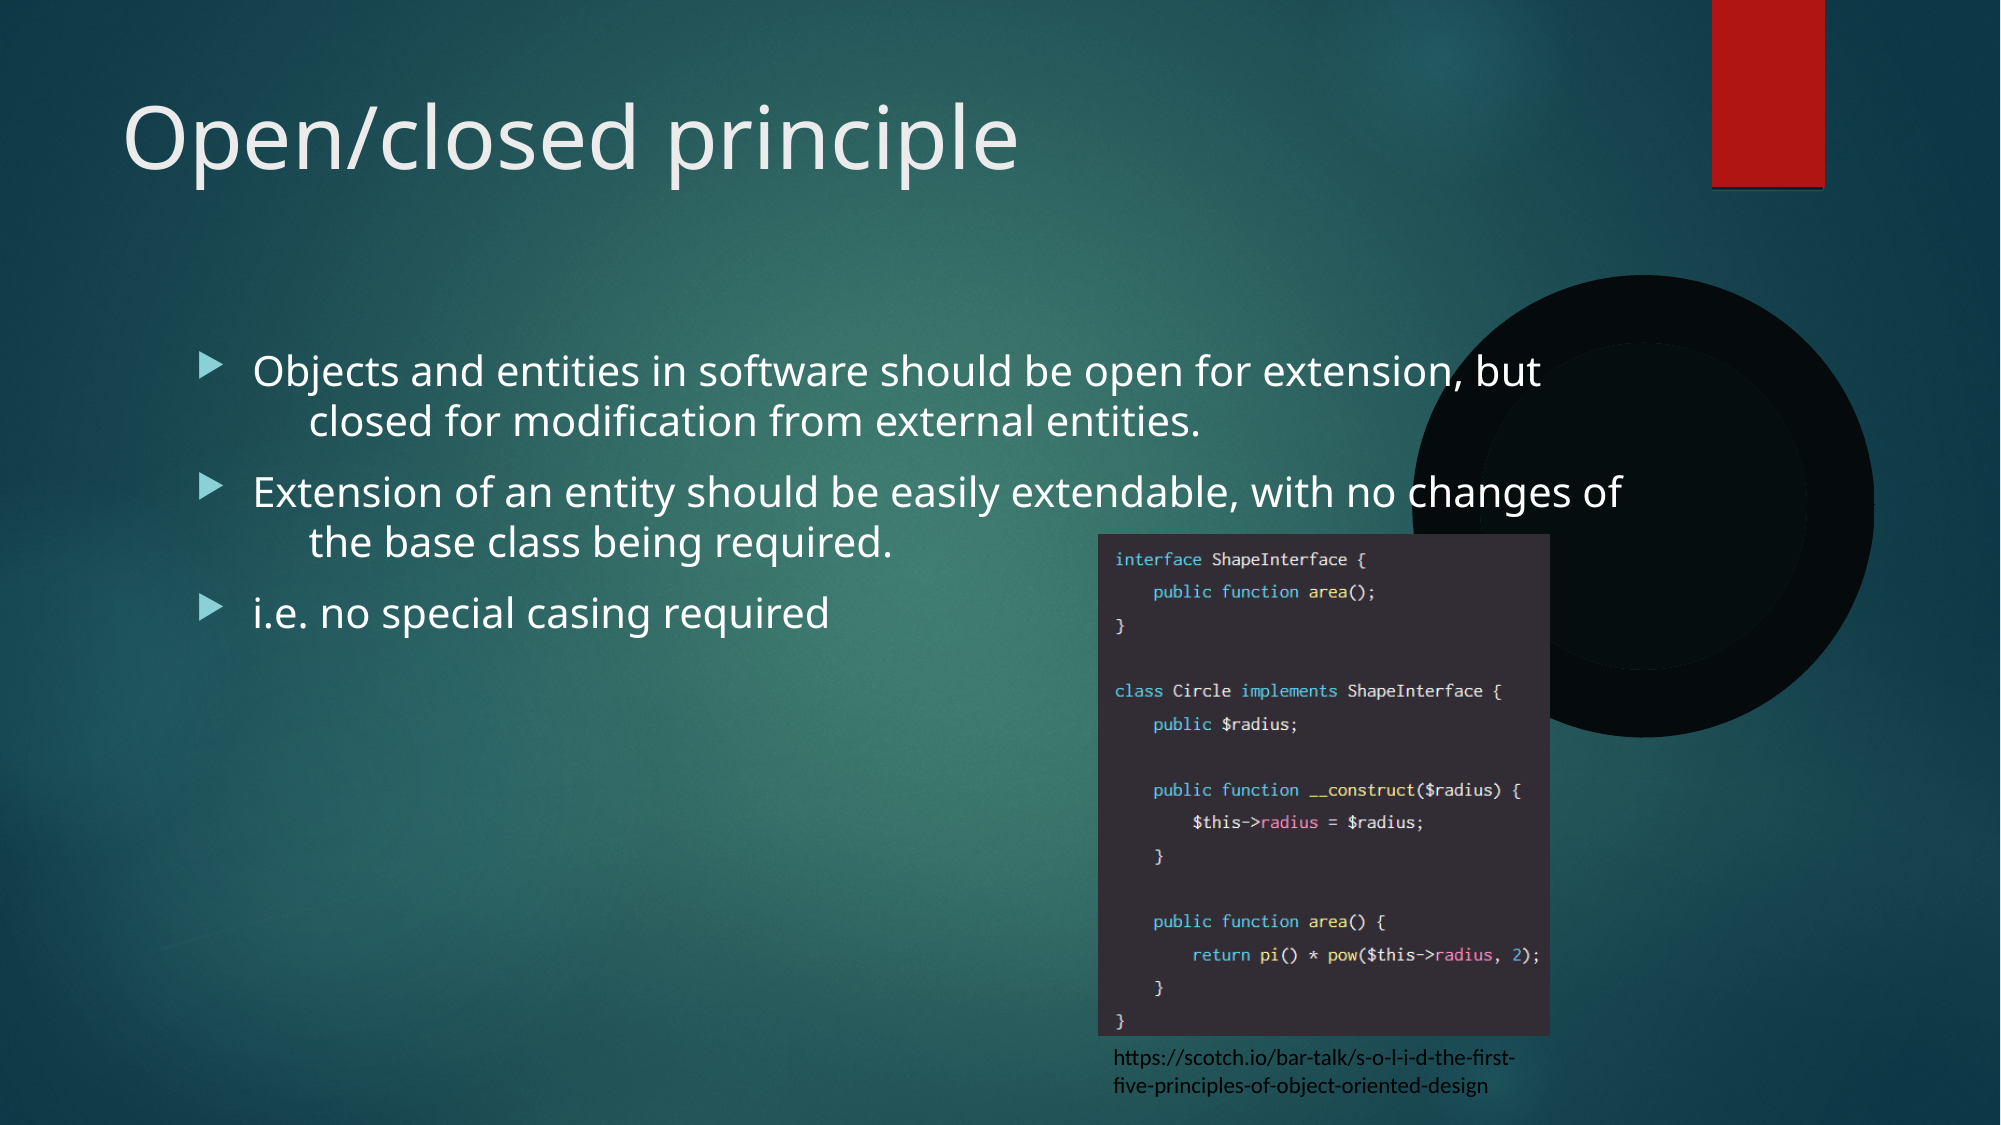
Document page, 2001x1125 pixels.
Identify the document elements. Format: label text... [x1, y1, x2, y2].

list Objects and entities in software should be open for extension, but closed for modification from external entities. Extension of an entity should be easily extendable, with no changes of the base class being required. i.e. no special casing required [181, 336, 1649, 1026]
title Open/closed principle [106, 74, 1649, 305]
picture [1098, 534, 1550, 1035]
text_box https://scotch.io/bar-talk/s-o-l-i-d-the-first-five-principles-of-object-oriented-design [1098, 1035, 1550, 1107]
